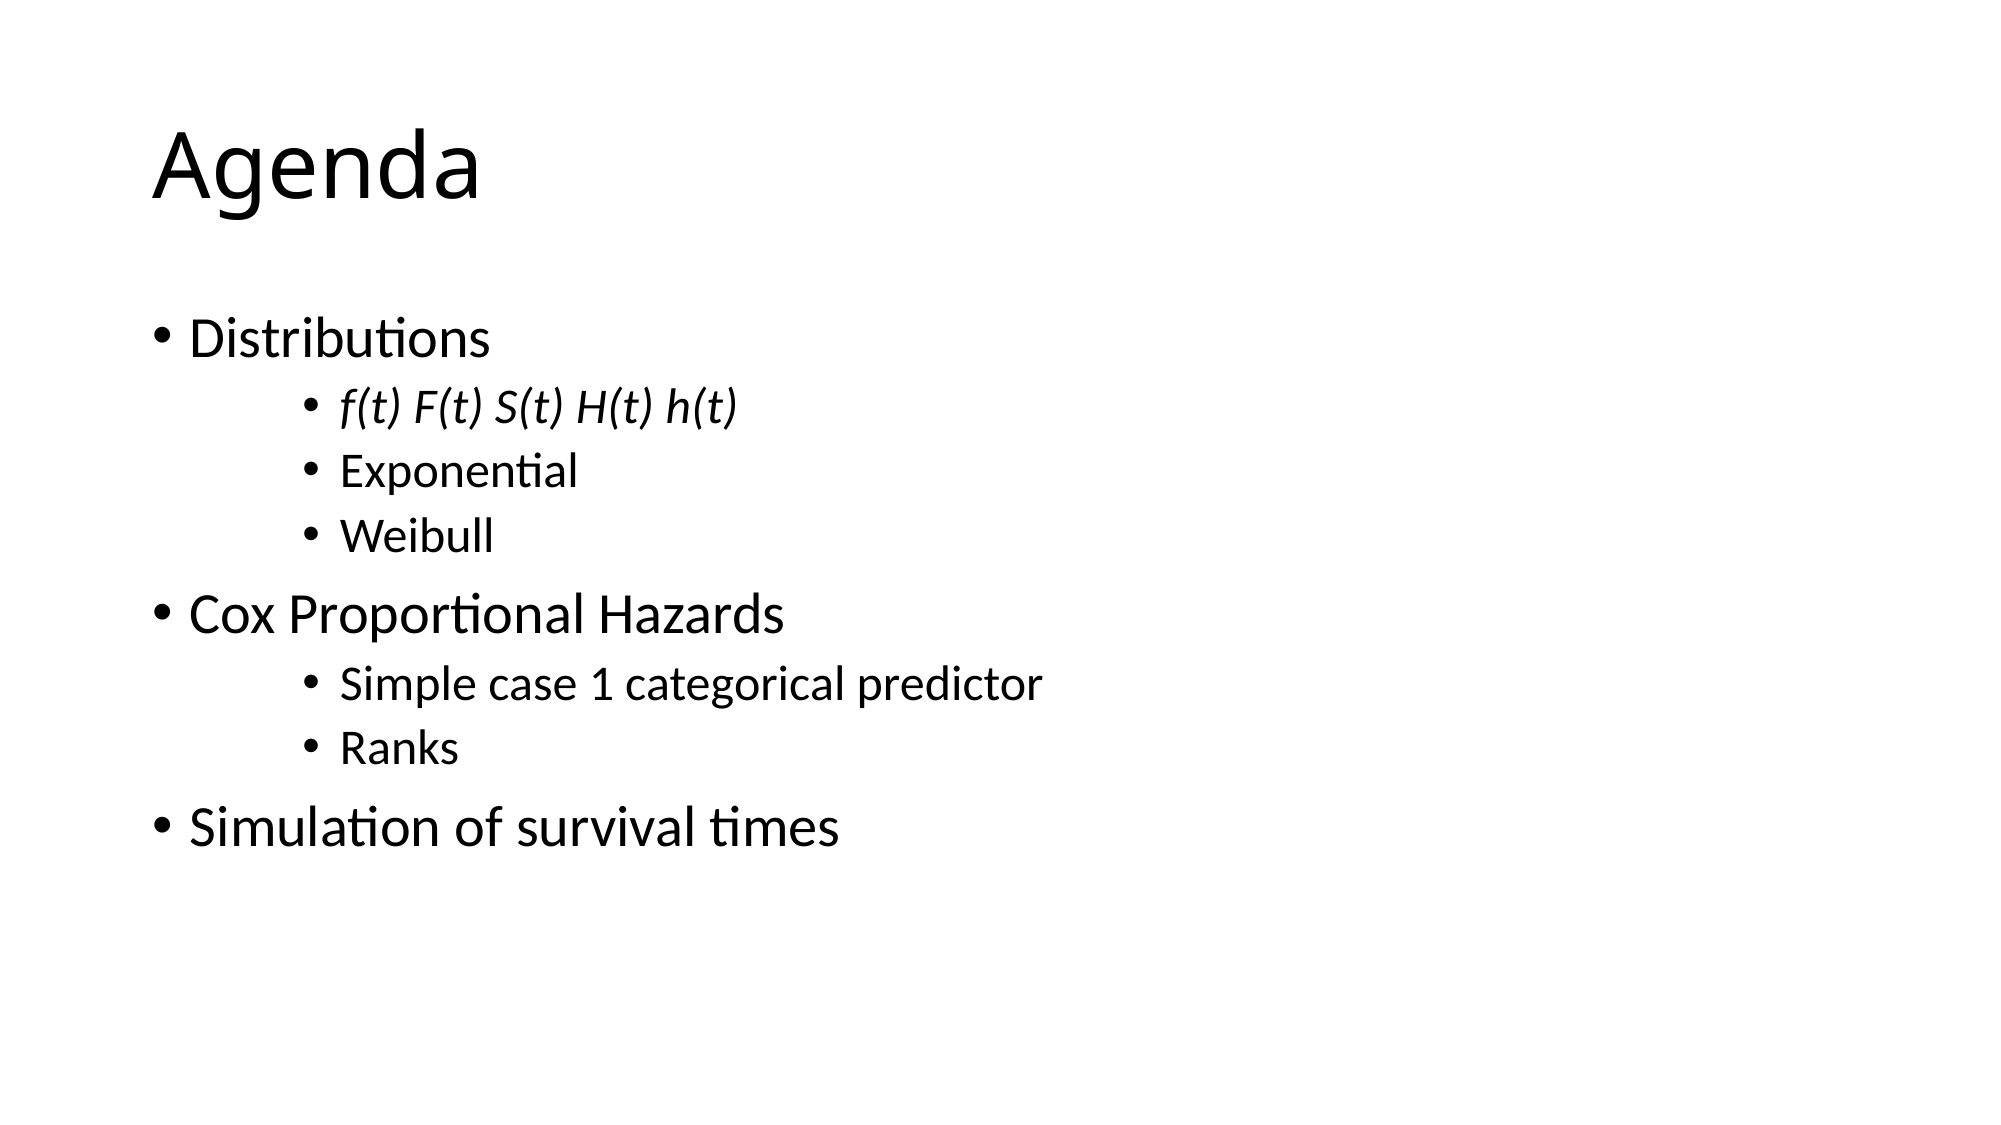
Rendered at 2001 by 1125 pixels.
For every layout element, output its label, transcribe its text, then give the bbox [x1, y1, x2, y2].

title Agenda [137, 59, 1863, 278]
list Distributions f(t) F(t) S(t) H(t) h(t) Exponential Weibull Cox Proportional Hazards Simple case 1 categorical predictor Ranks Simulation of survival times [137, 299, 1863, 1014]
